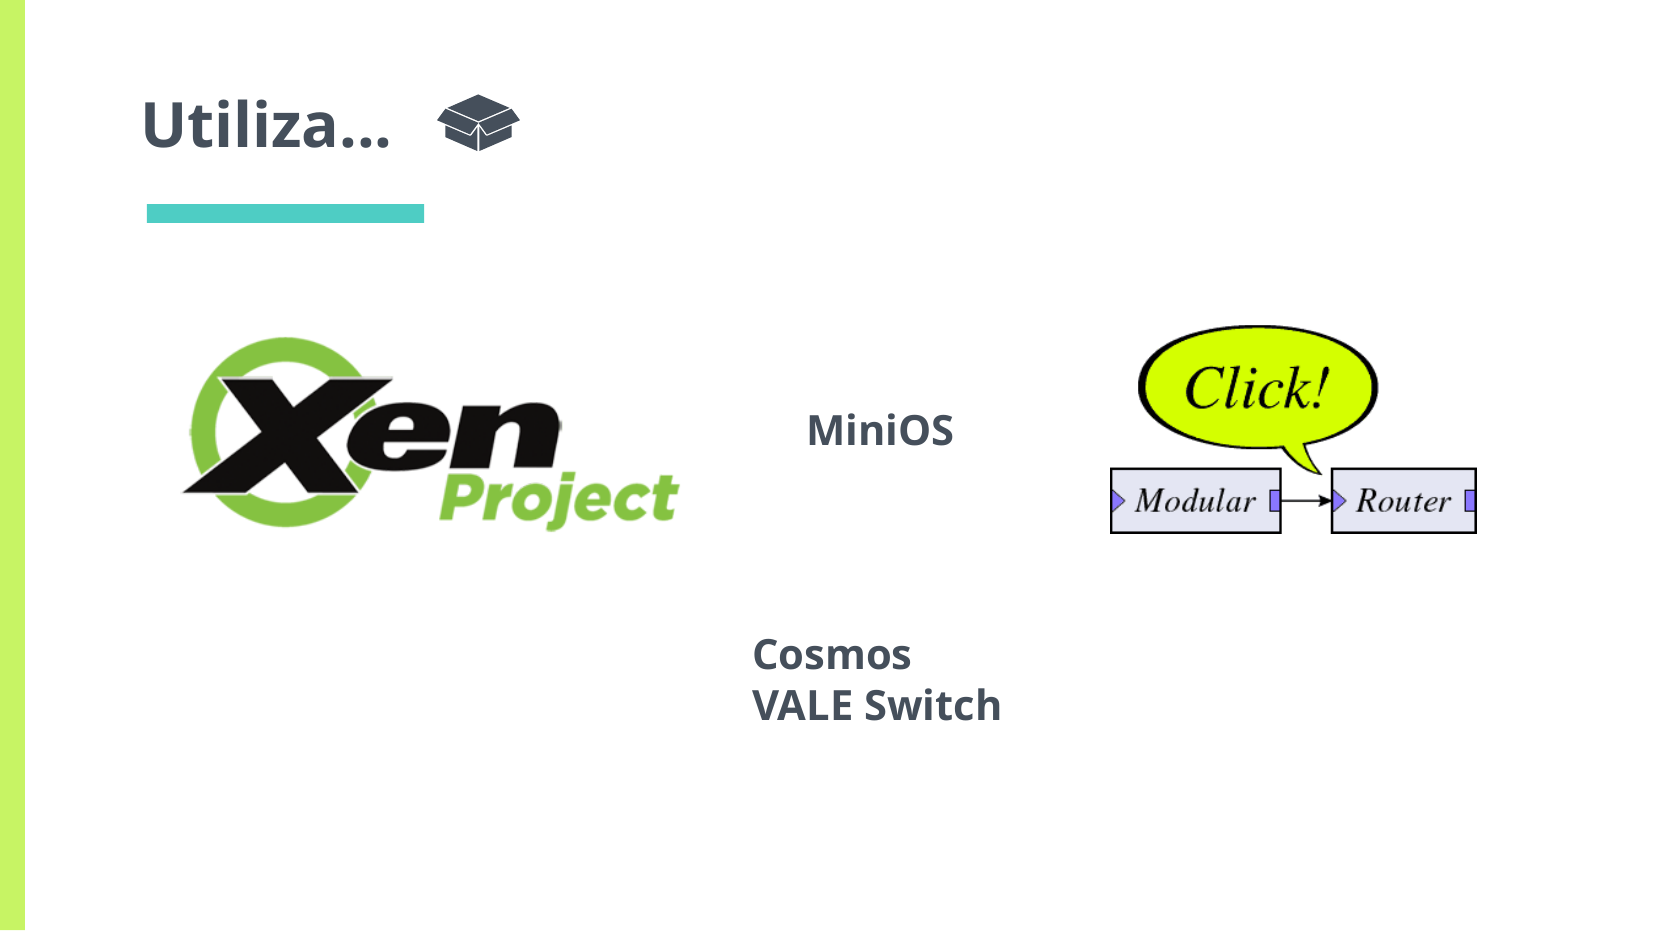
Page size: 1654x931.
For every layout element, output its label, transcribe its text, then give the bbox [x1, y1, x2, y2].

picture [1110, 324, 1477, 534]
list Cosmos VALE Switch [737, 613, 1047, 745]
title Utiliza... [124, 85, 1529, 176]
picture [180, 329, 683, 539]
list MiniOS [791, 388, 993, 461]
text_box [437, 94, 520, 152]
